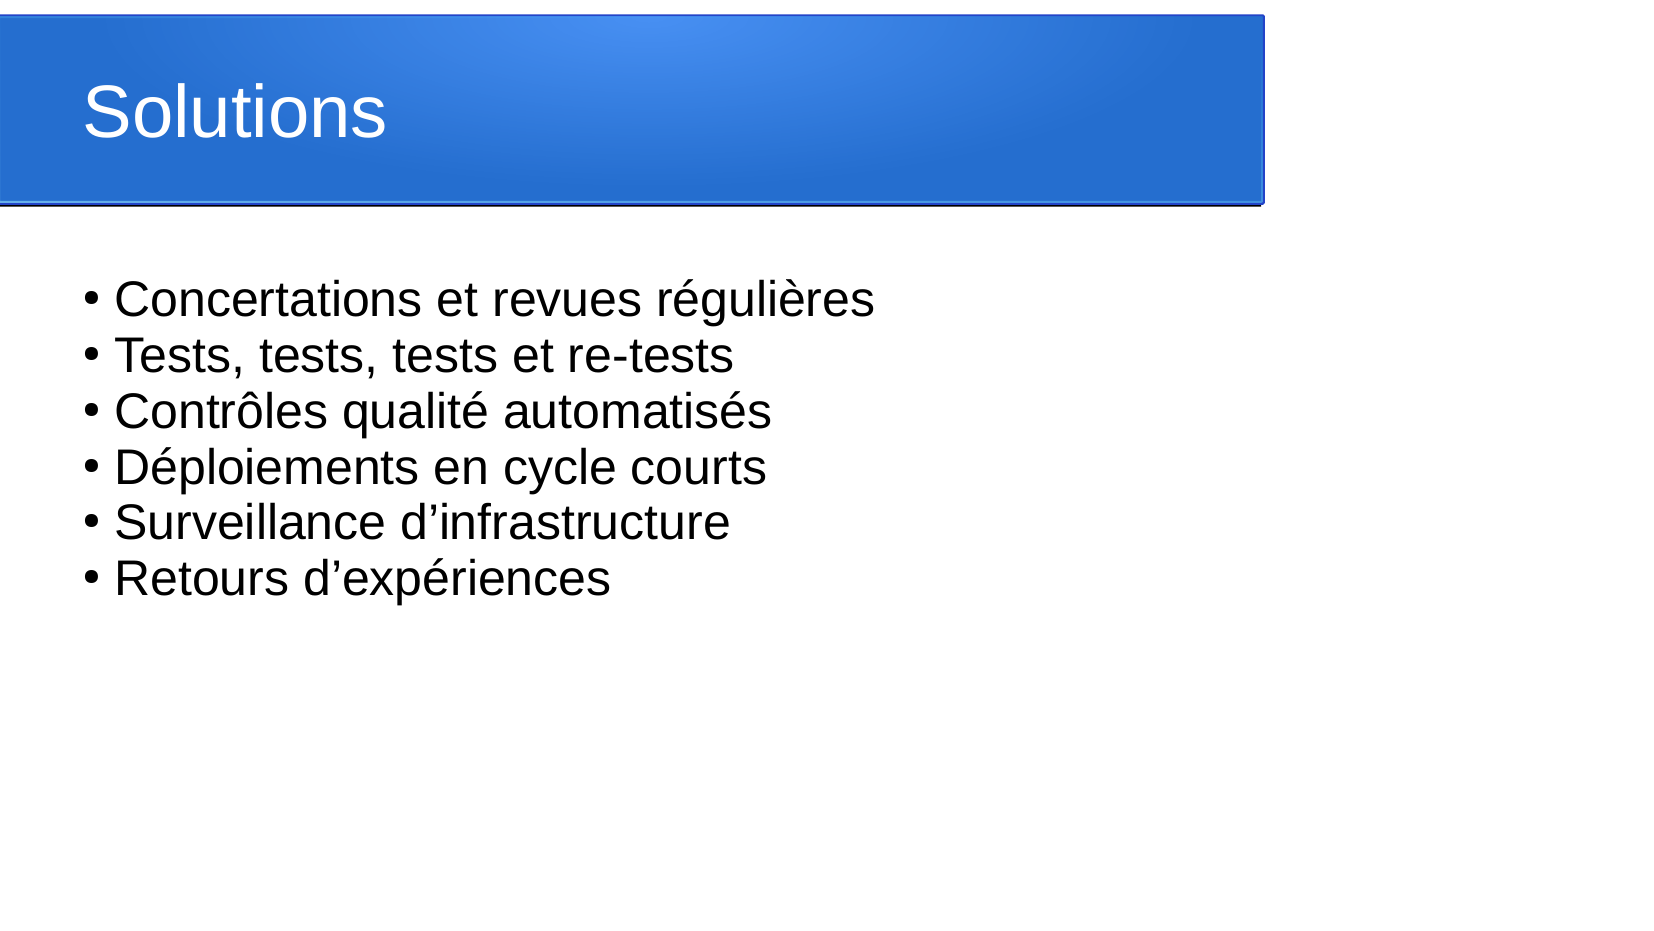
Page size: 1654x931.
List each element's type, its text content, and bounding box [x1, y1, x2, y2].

subtitle Concertations et revues régulières Tests, tests, tests et re-tests Contrôles qualité automatisés Déploiements en cycle courts Surveillance d’infrastructure Retours d’expériences [82, 271, 1571, 812]
title Solutions [82, 35, 1235, 189]
